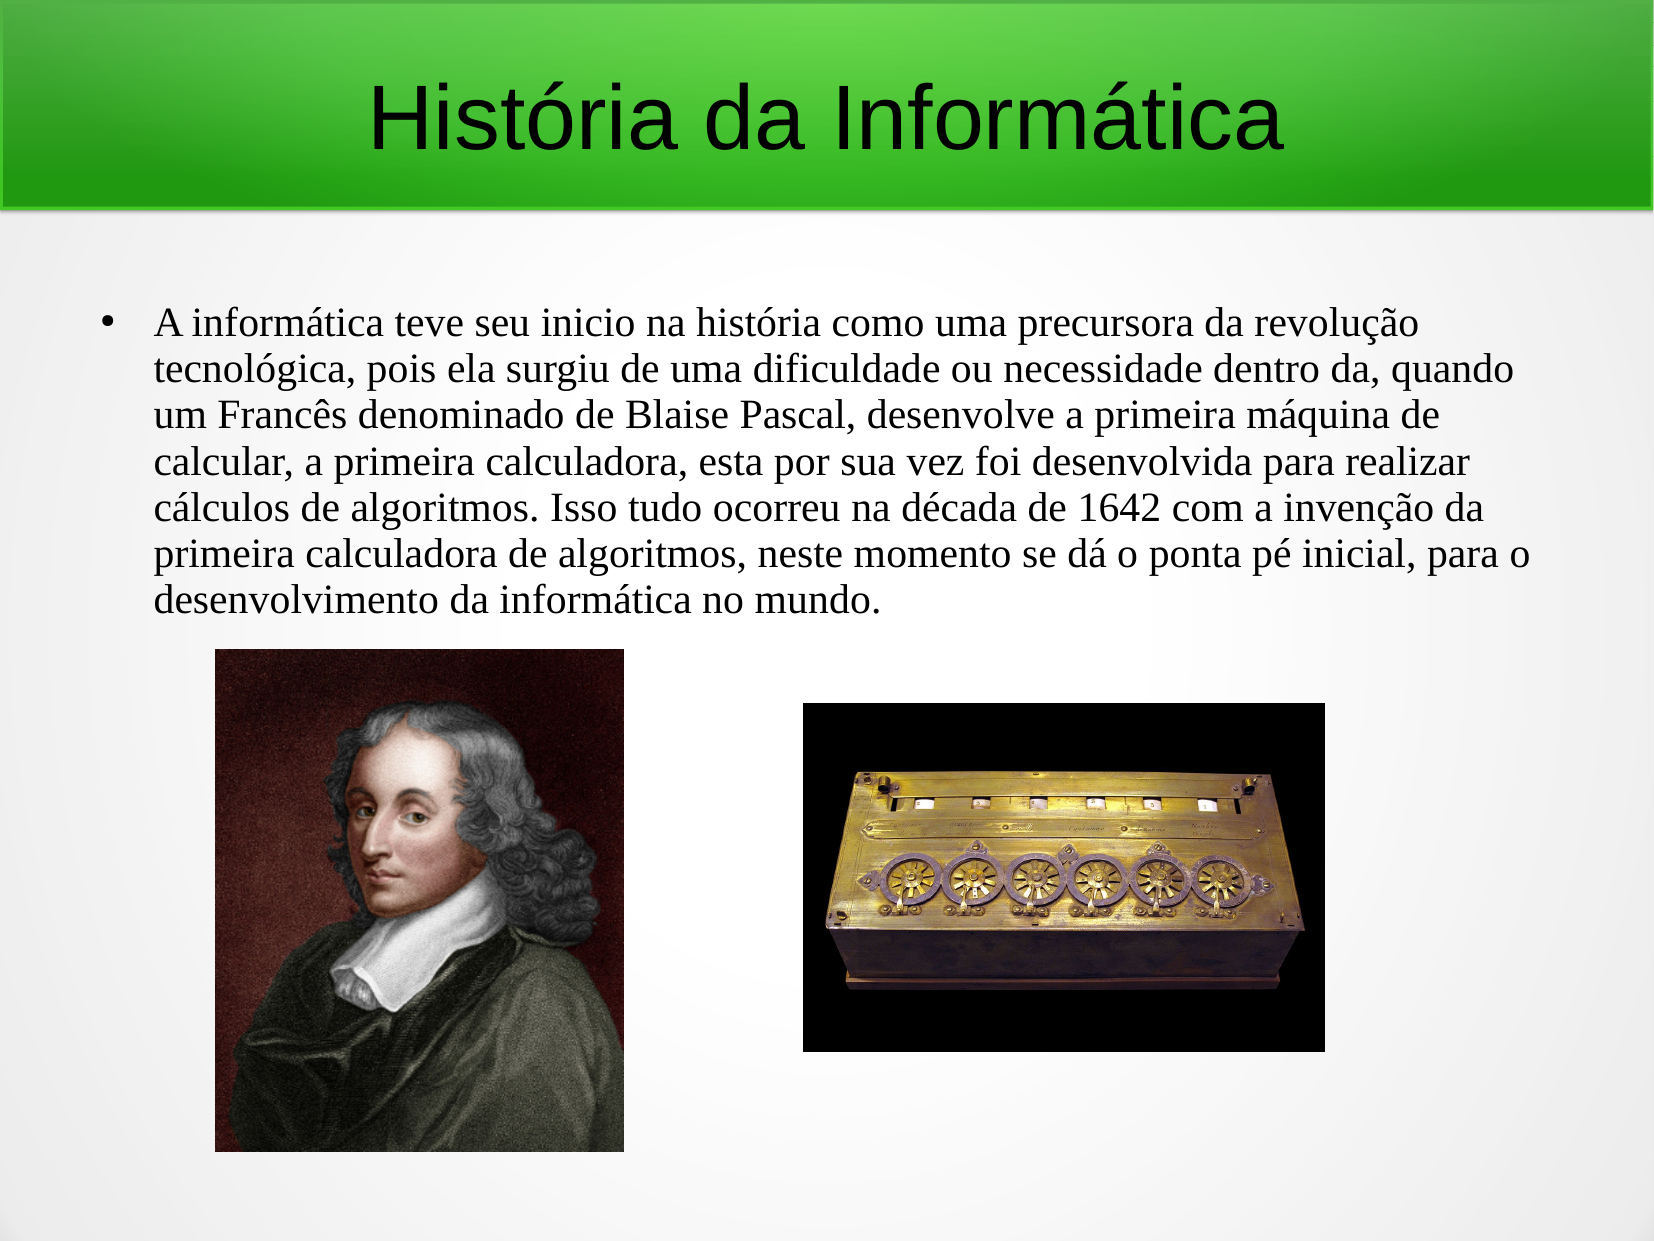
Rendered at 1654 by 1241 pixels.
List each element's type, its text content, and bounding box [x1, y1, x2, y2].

title História da Informática [82, 47, 1571, 189]
picture [215, 649, 624, 1152]
picture [803, 703, 1325, 1052]
list A informática teve seu inicio na história como uma precursora da revolução tecnológica, pois ela surgiu de uma dificuldade ou necessidade dentro da, quando um Francês denominado de Blaise Pascal, desenvolve a primeira máquina de calcular, a primeira calculadora, esta por sua vez foi desenvolvida para realizar cálculos de algoritmos. Isso tudo ocorreu na década de 1642 com a invenção da primeira calculadora de algoritmos, neste momento se dá o ponta pé inicial, para o desenvolvimento da informática no mundo. [82, 299, 1571, 1019]
